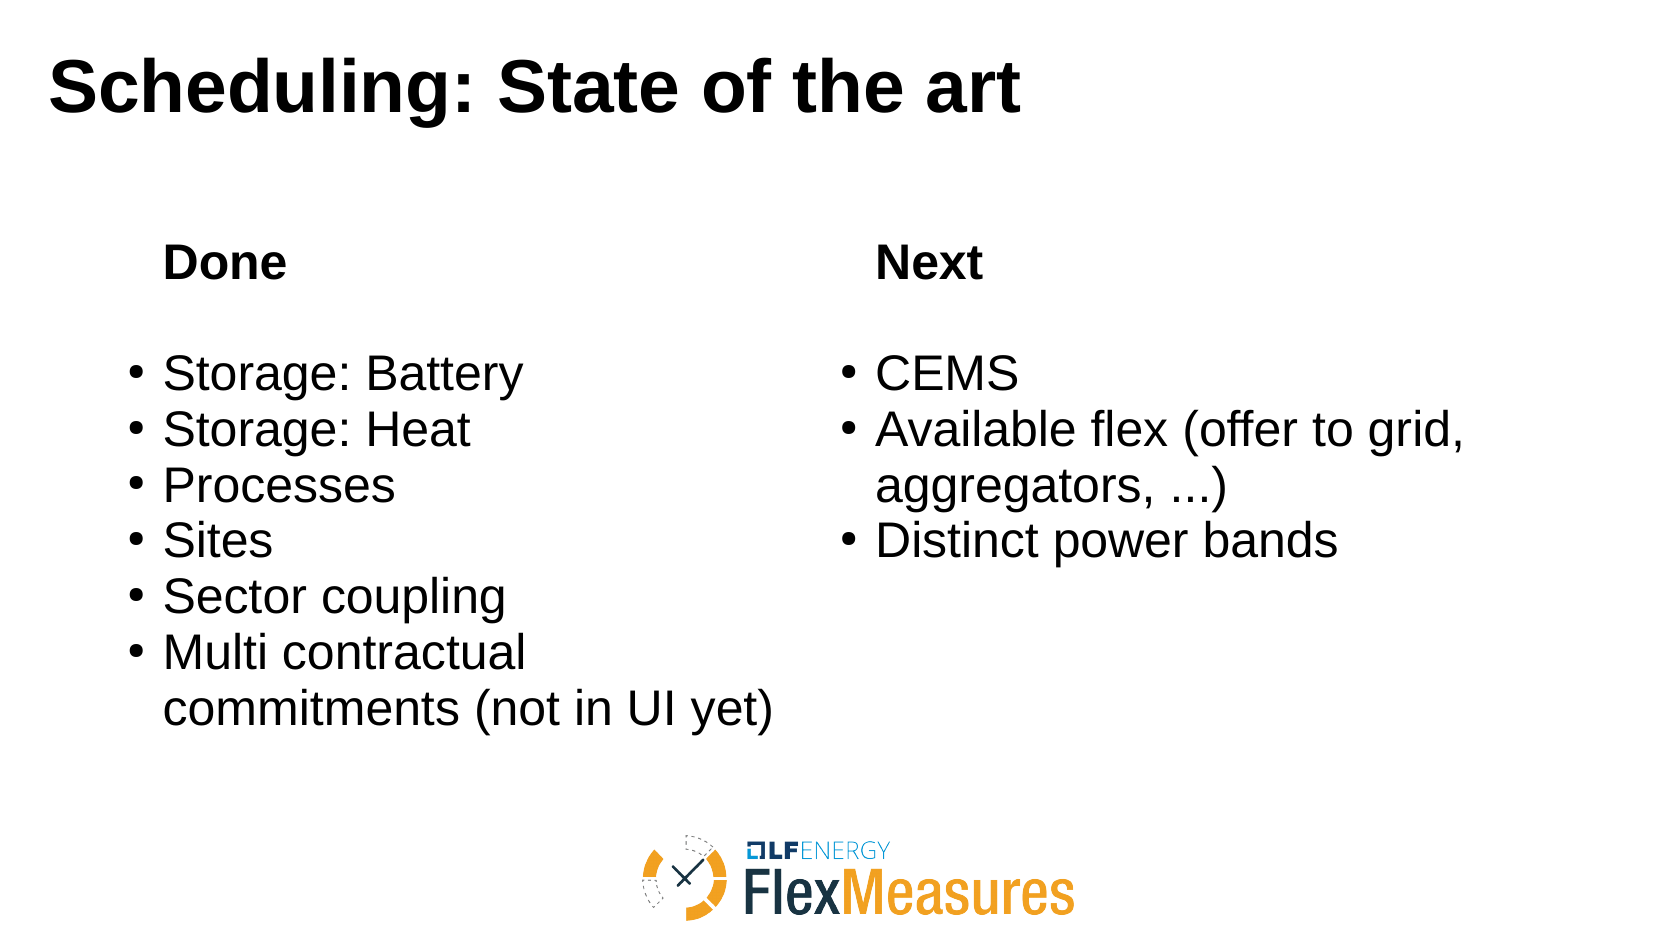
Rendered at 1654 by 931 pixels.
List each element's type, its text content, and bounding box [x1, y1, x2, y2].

text_box Done Storage: Battery Storage: Heat Processes Sites Sector coupling Multi contractual commitments (not in UI yet) [112, 169, 826, 799]
text_box Next CEMS Available flex (offer to grid, aggregators, ...) Distinct power bands [825, 169, 1654, 632]
text_box Scheduling: State of the art [0, 37, 1613, 188]
picture [642, 835, 1074, 921]
